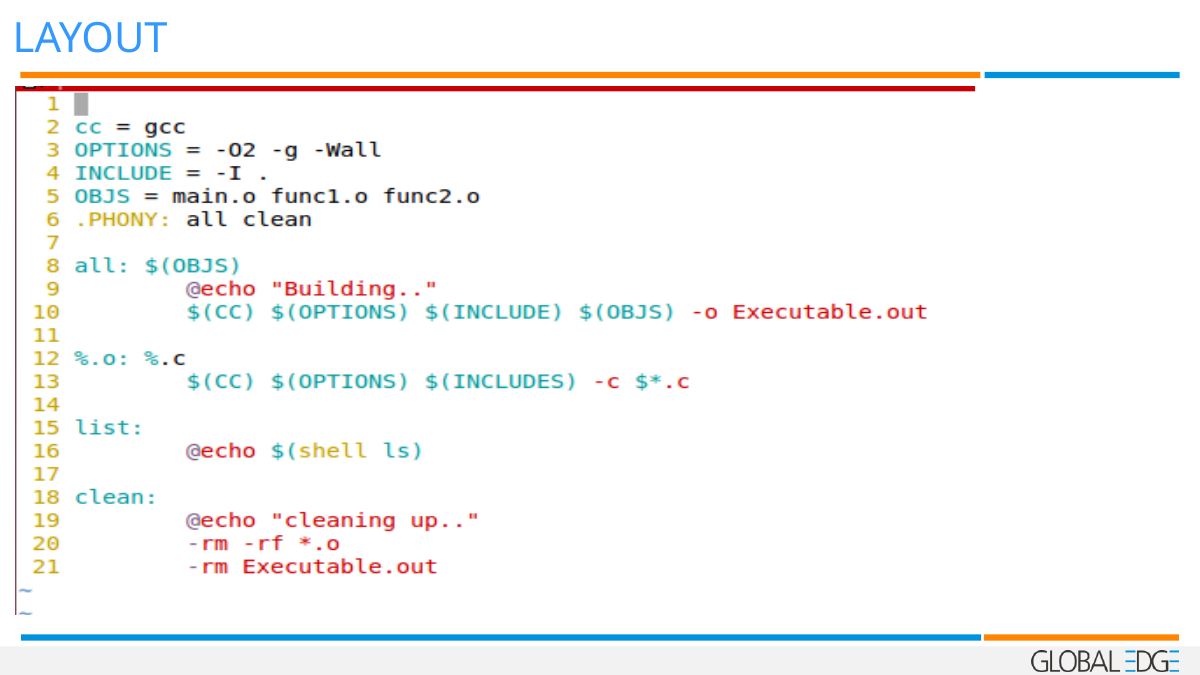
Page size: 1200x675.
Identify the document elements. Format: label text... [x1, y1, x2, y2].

picture [1031, 650, 1179, 672]
title LAYOUT [12, 9, 1088, 63]
picture [15, 86, 976, 616]
